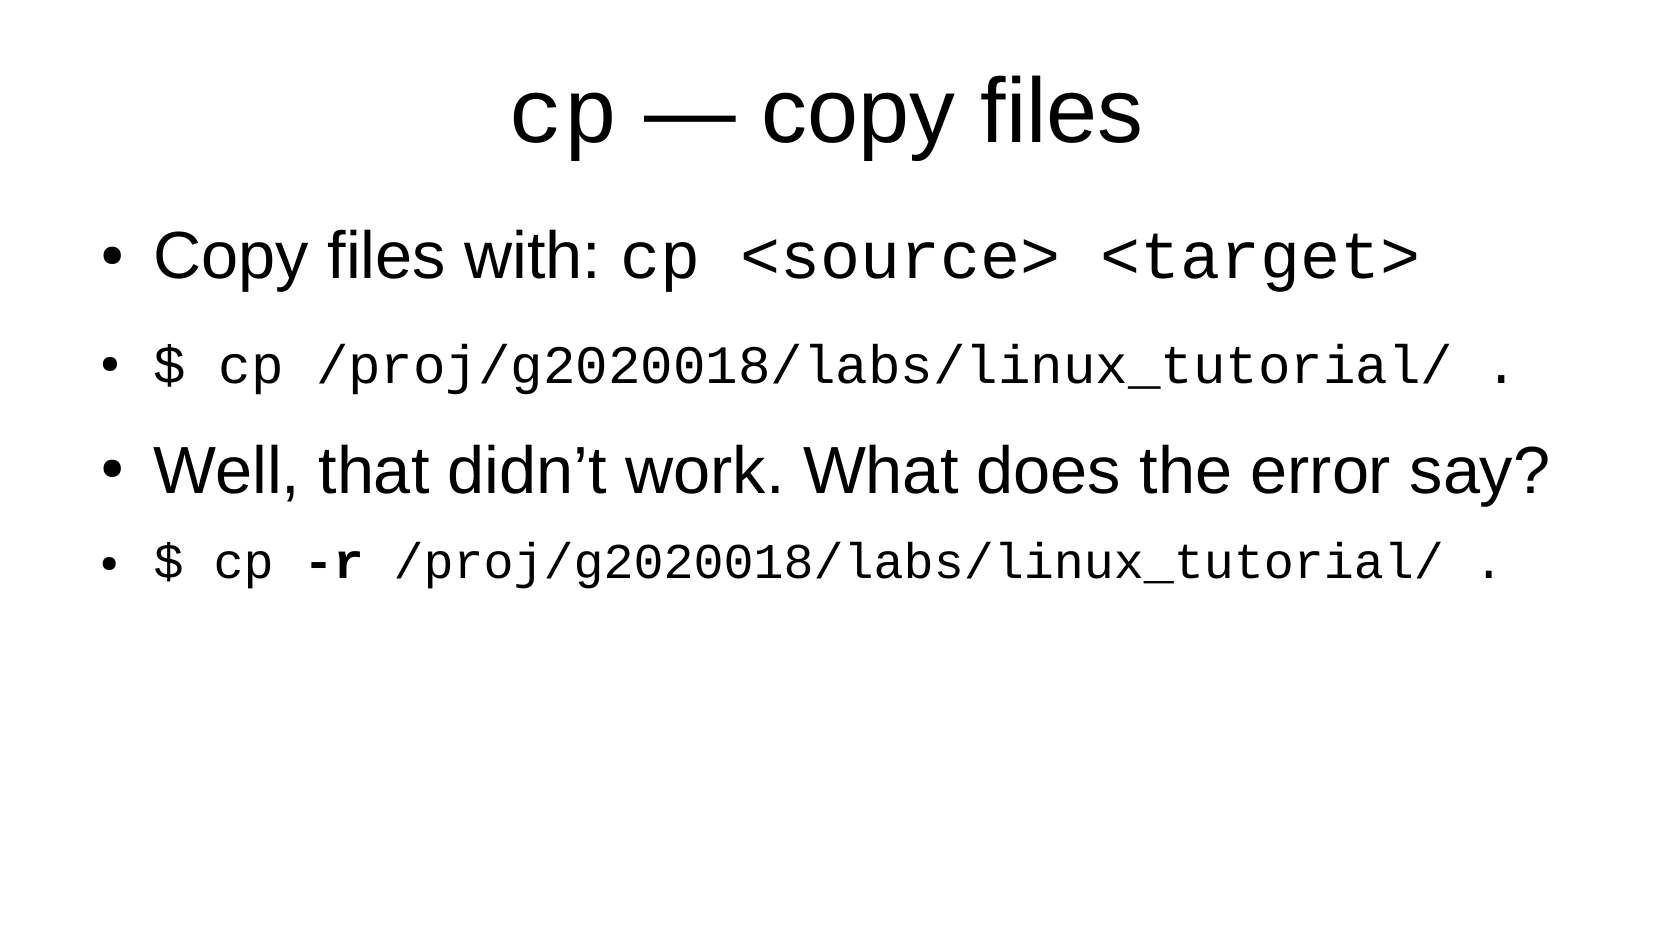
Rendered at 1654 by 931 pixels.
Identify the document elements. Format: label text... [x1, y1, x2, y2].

list Copy files with: cp <source> <target> $ cp /proj/g2020018/labs/linux_tutorial/ . Well, that didn’t work. What does the error say? $ cp -r /proj/g2020018/labs/linux_tutorial/ . [82, 217, 1571, 758]
title cp — copy files [82, 37, 1571, 193]
